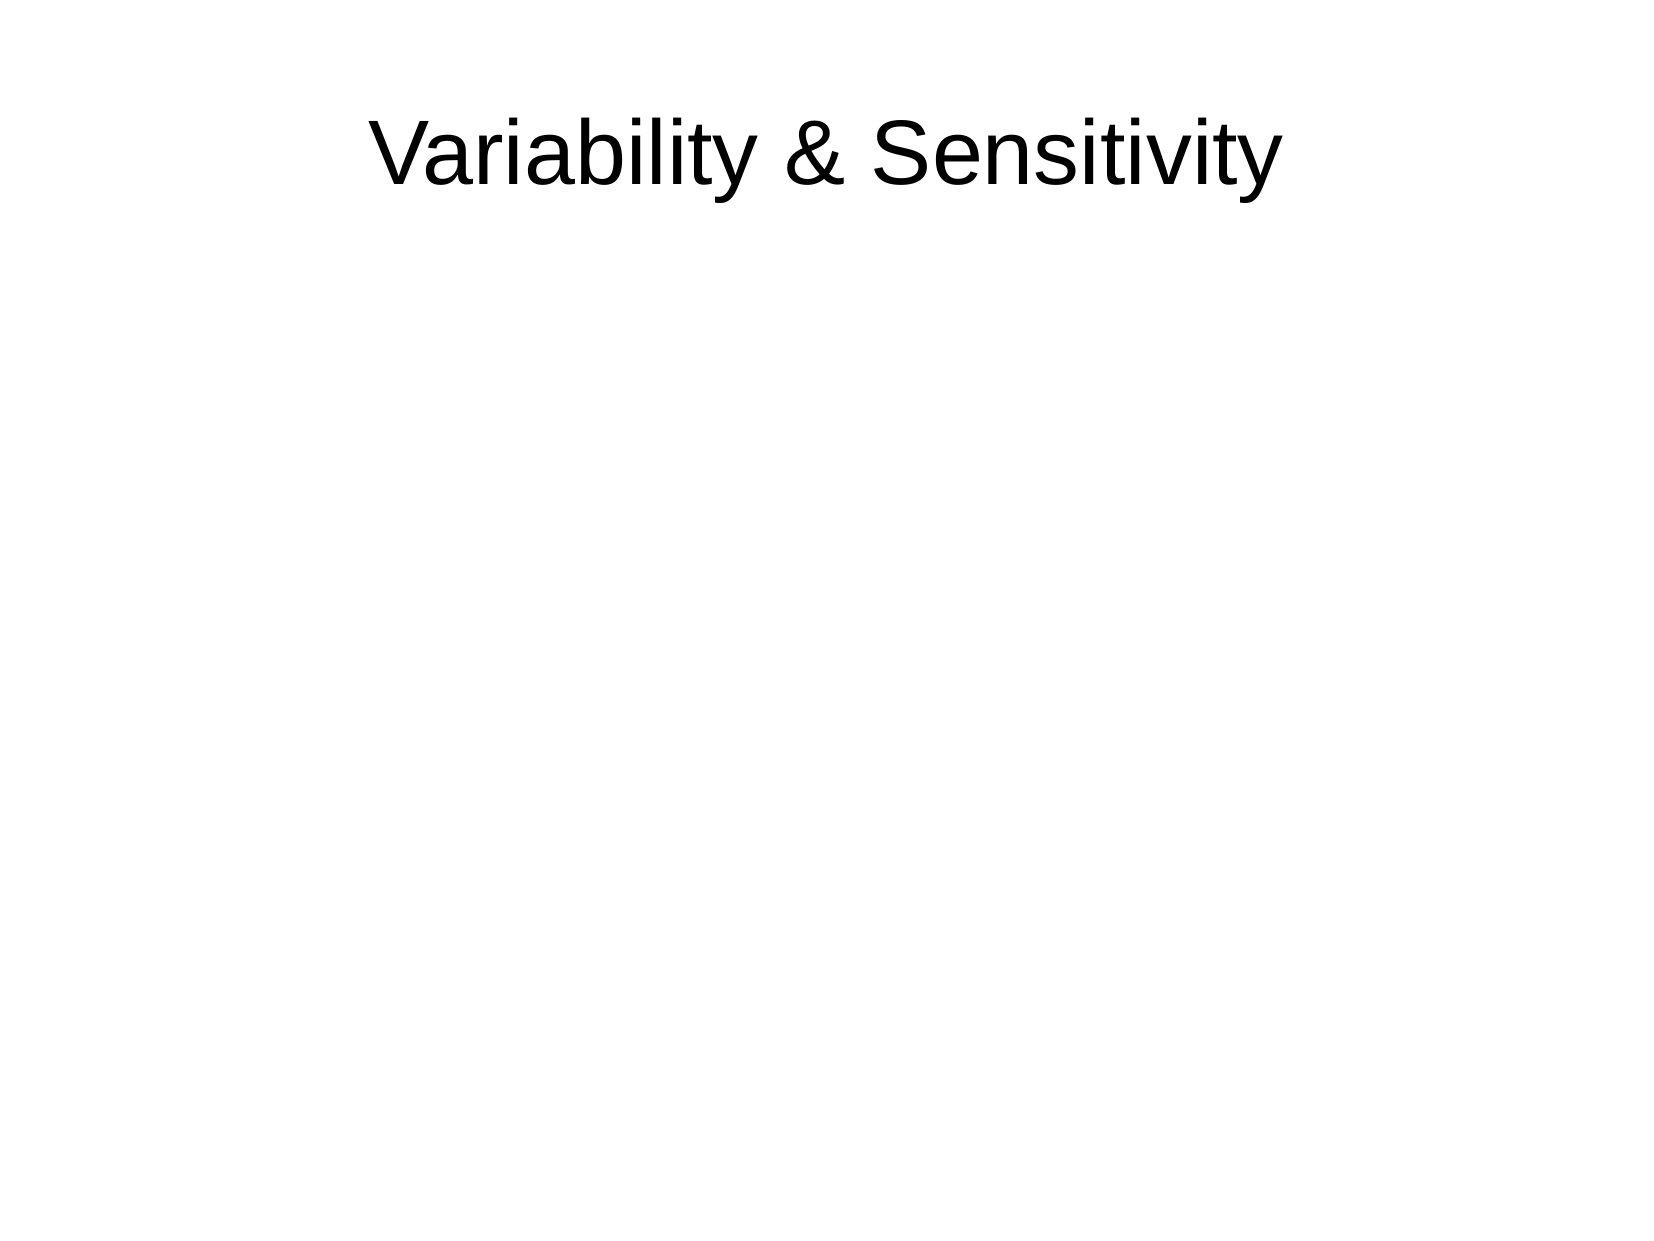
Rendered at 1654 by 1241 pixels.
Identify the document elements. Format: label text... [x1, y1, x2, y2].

title Variability & Sensitivity [82, 49, 1571, 257]
